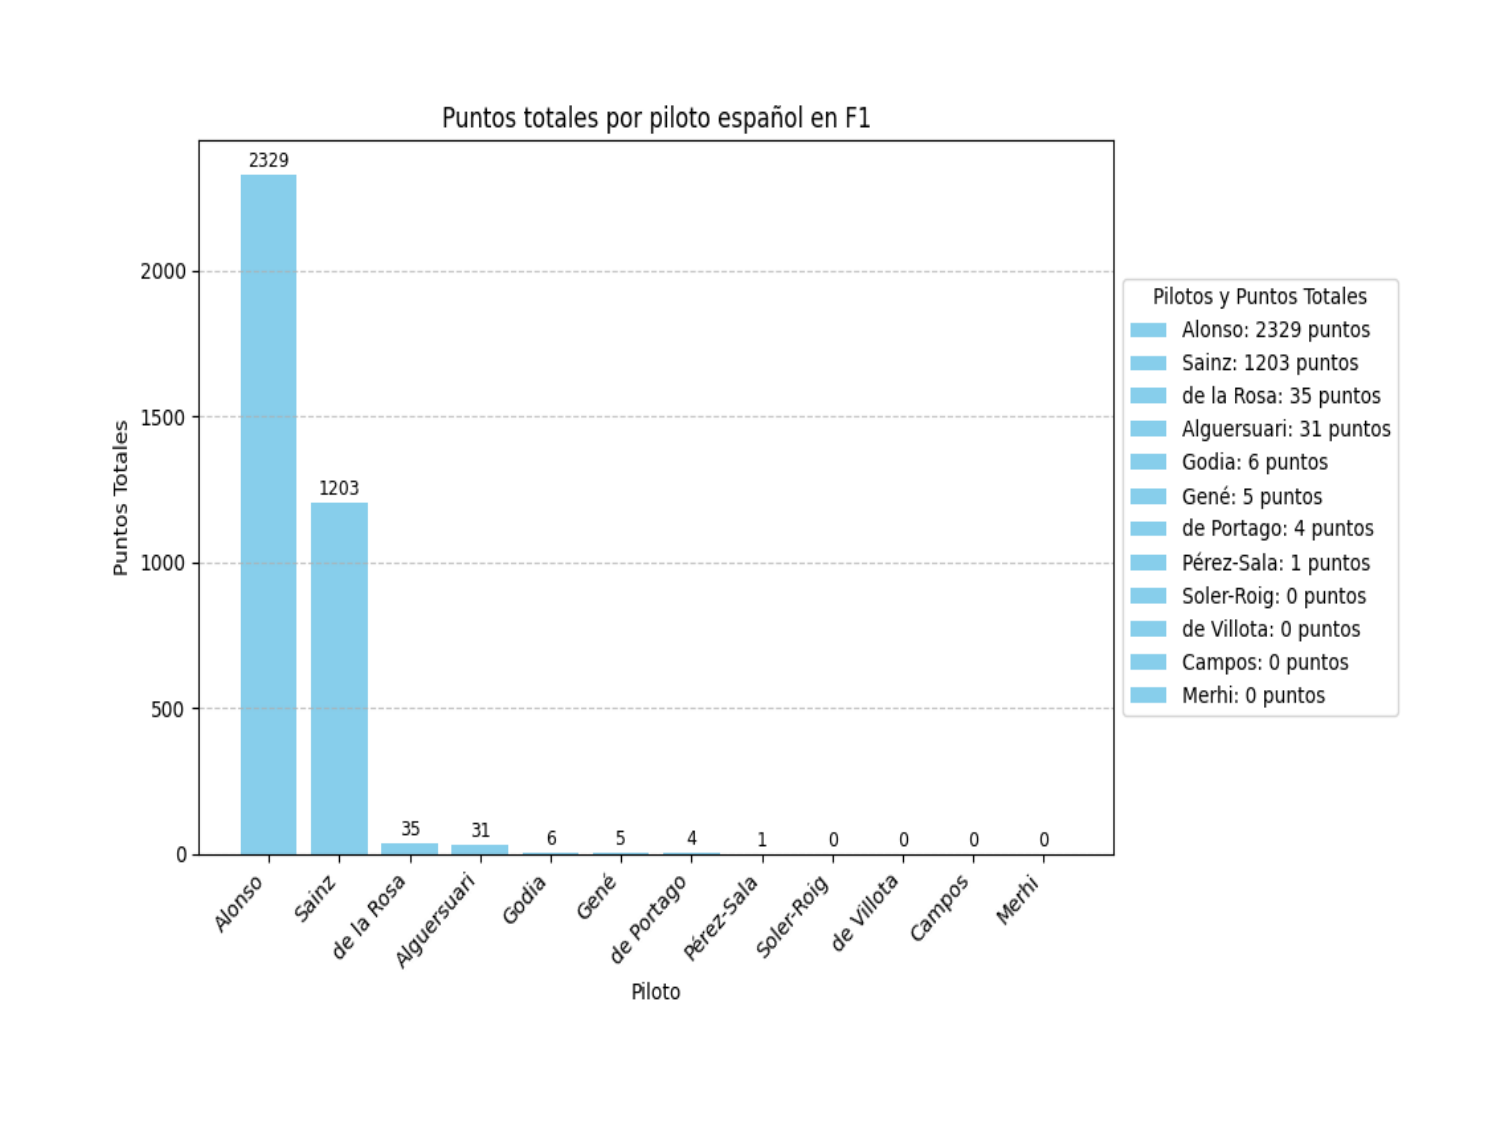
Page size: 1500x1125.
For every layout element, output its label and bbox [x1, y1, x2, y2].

picture [94, 82, 1418, 1028]
title [75, 45, 1425, 233]
